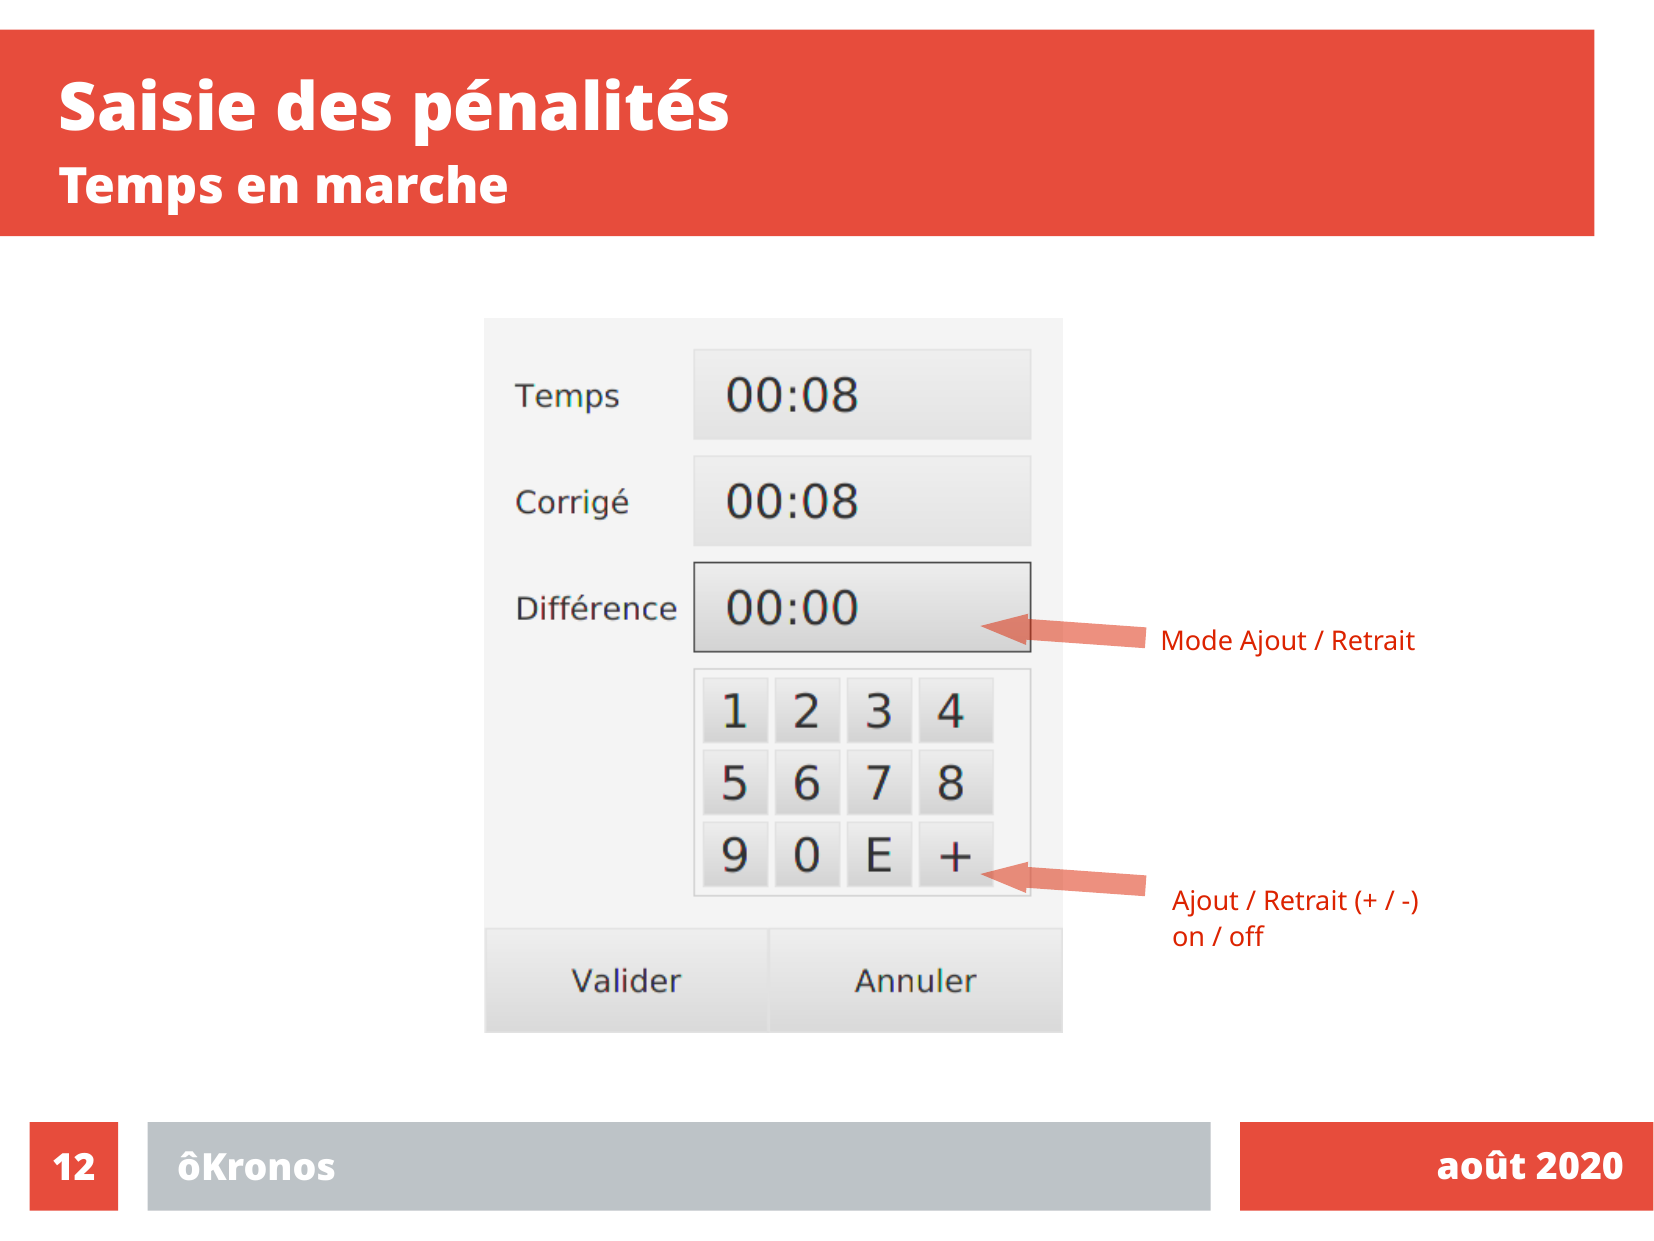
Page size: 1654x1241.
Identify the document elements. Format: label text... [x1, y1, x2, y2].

text_box Mode Ajout / Retrait [1145, 614, 1473, 700]
picture [484, 318, 1063, 1033]
text_box Ajout / Retrait (+ / -) on / off [1157, 874, 1489, 983]
title Saisie des pénalités Temps en marche [59, 59, 1595, 207]
